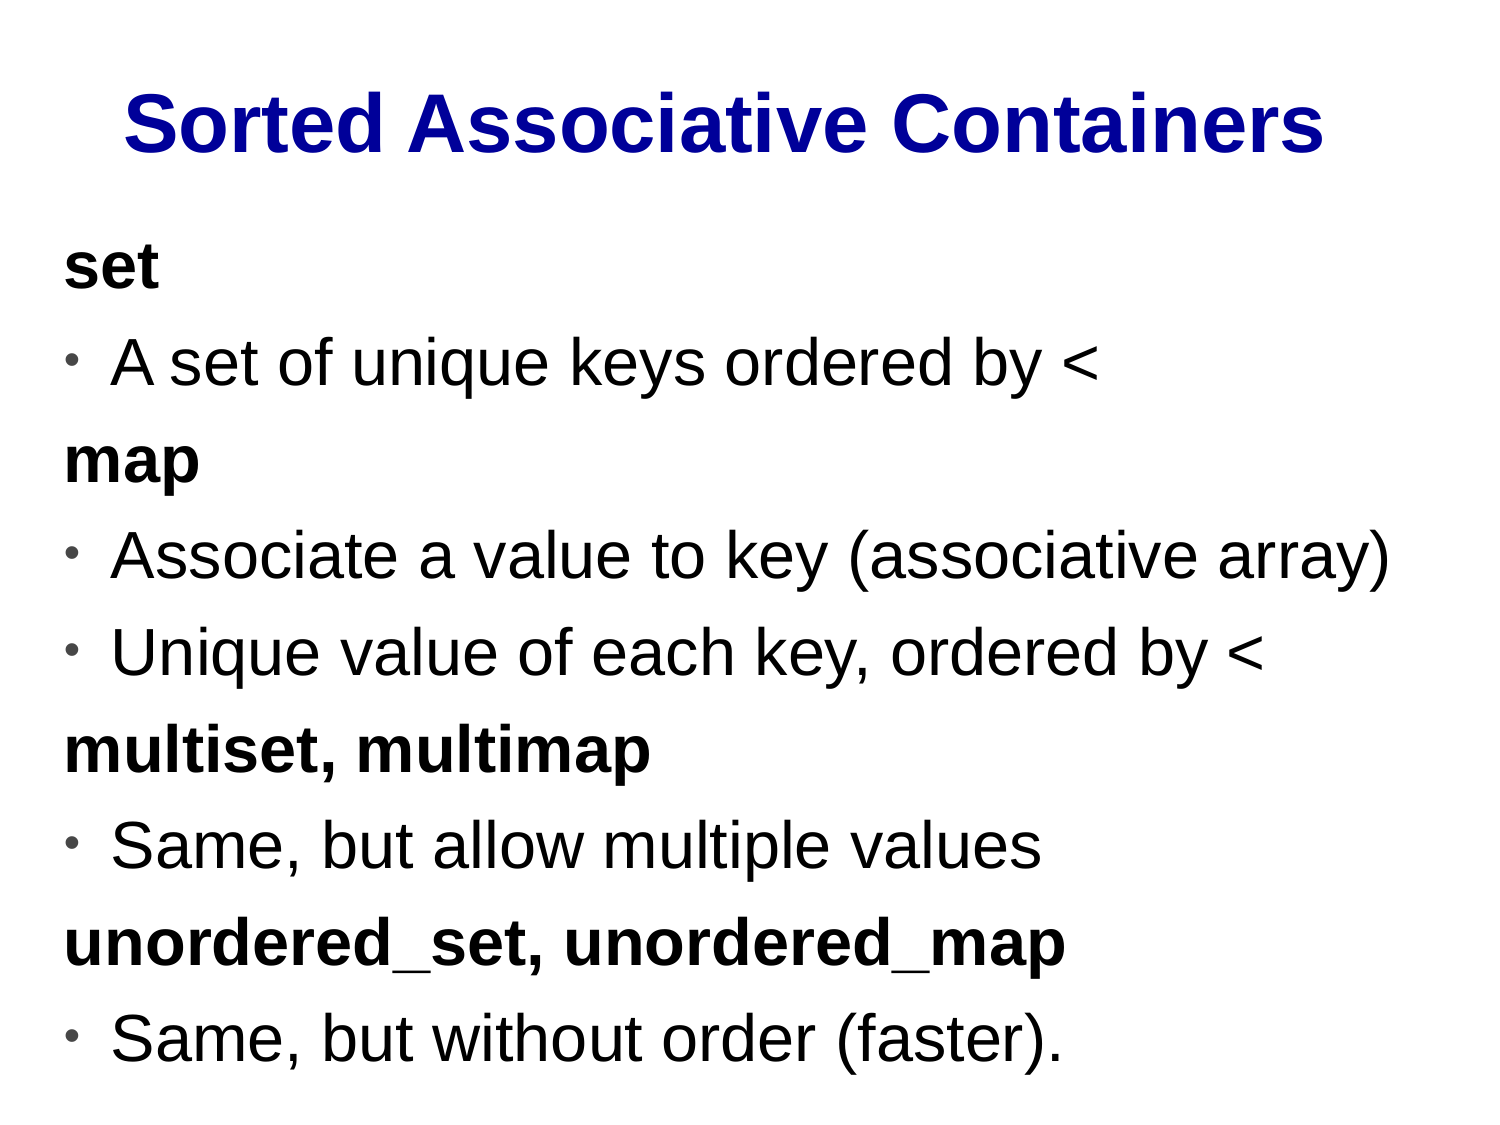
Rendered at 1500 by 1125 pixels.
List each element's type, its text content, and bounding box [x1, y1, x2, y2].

list set A set of unique keys ordered by < map Associate a value to key (associative array) Unique value of each key, ordered by < multiset, multimap Same, but allow multiple values unordered_set, unordered_map Same, but without order (faster). [49, 215, 1420, 1083]
title Sorted Associative Containers [108, 17, 1468, 220]
